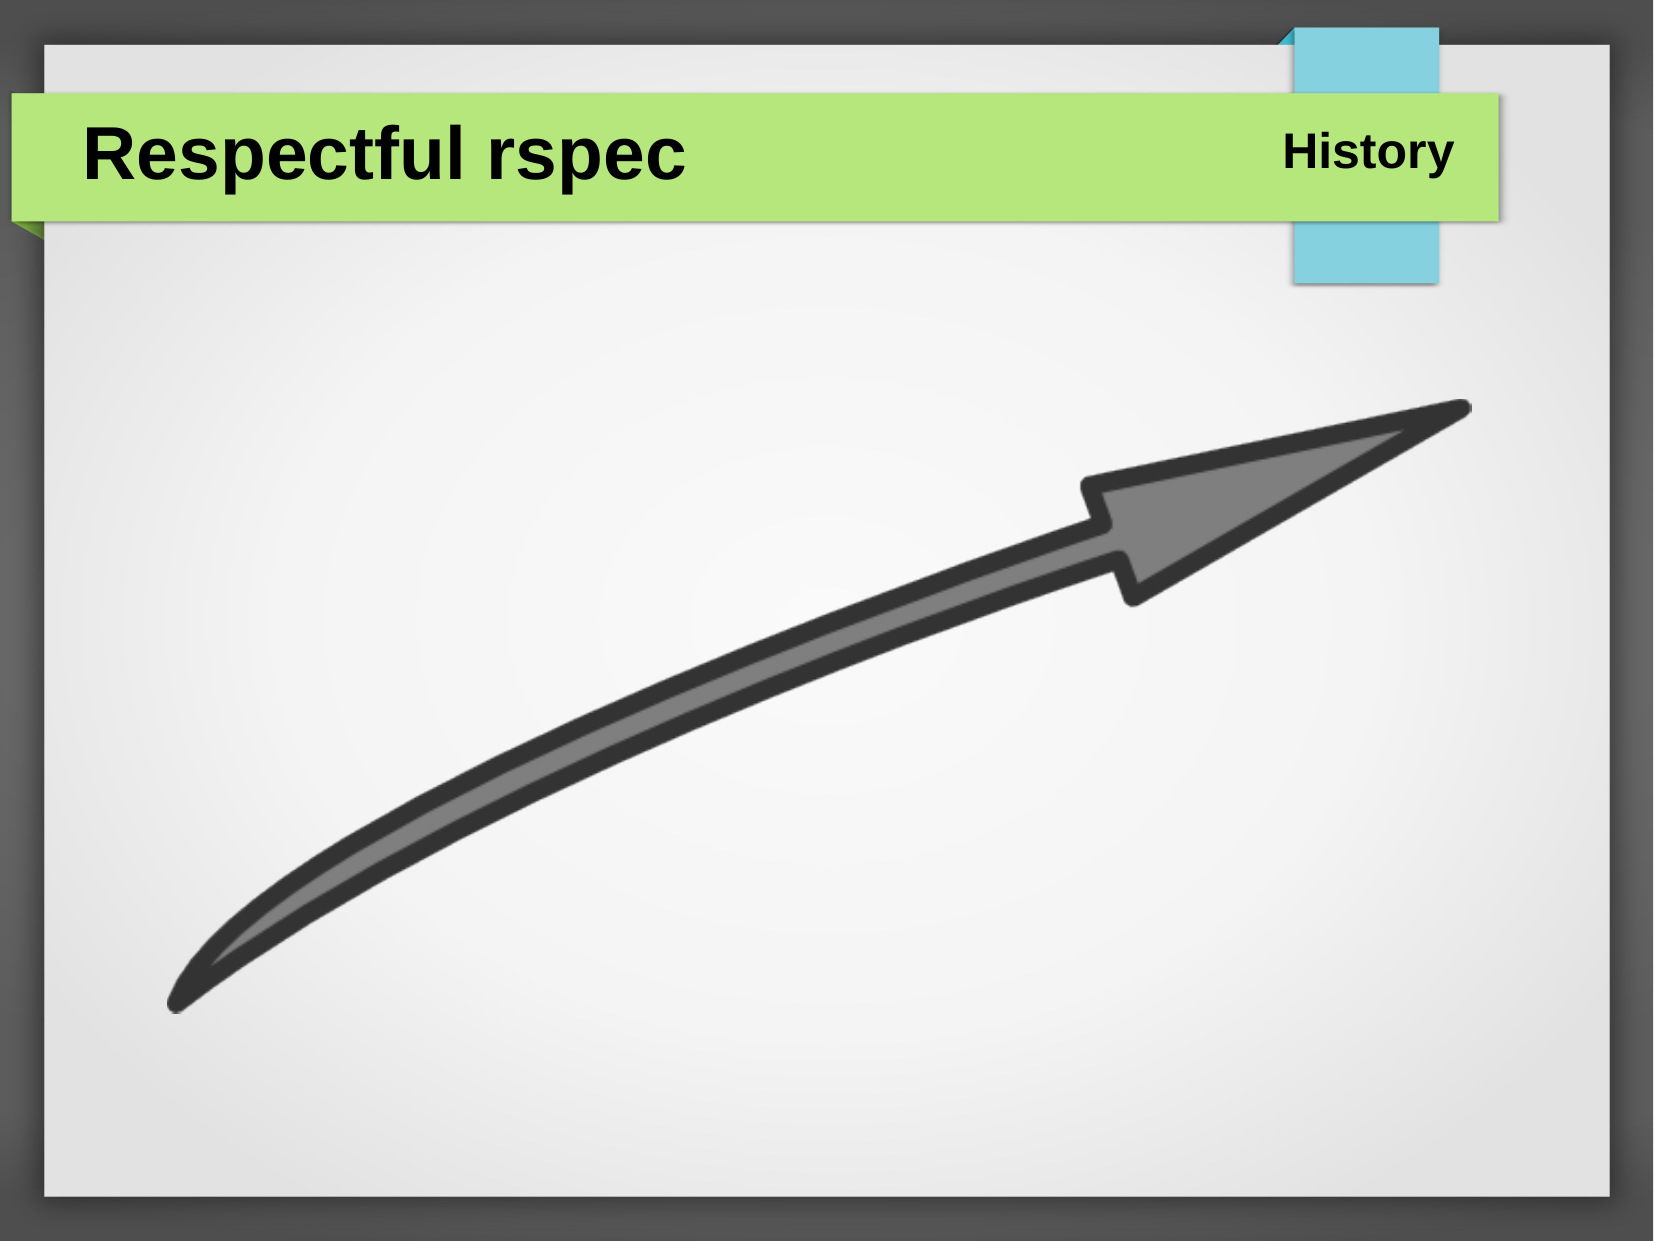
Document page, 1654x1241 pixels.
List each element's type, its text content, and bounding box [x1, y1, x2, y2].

title Respectful rspec [82, 94, 705, 213]
title History [869, 91, 1455, 211]
picture [0, 0, 1654, 1241]
